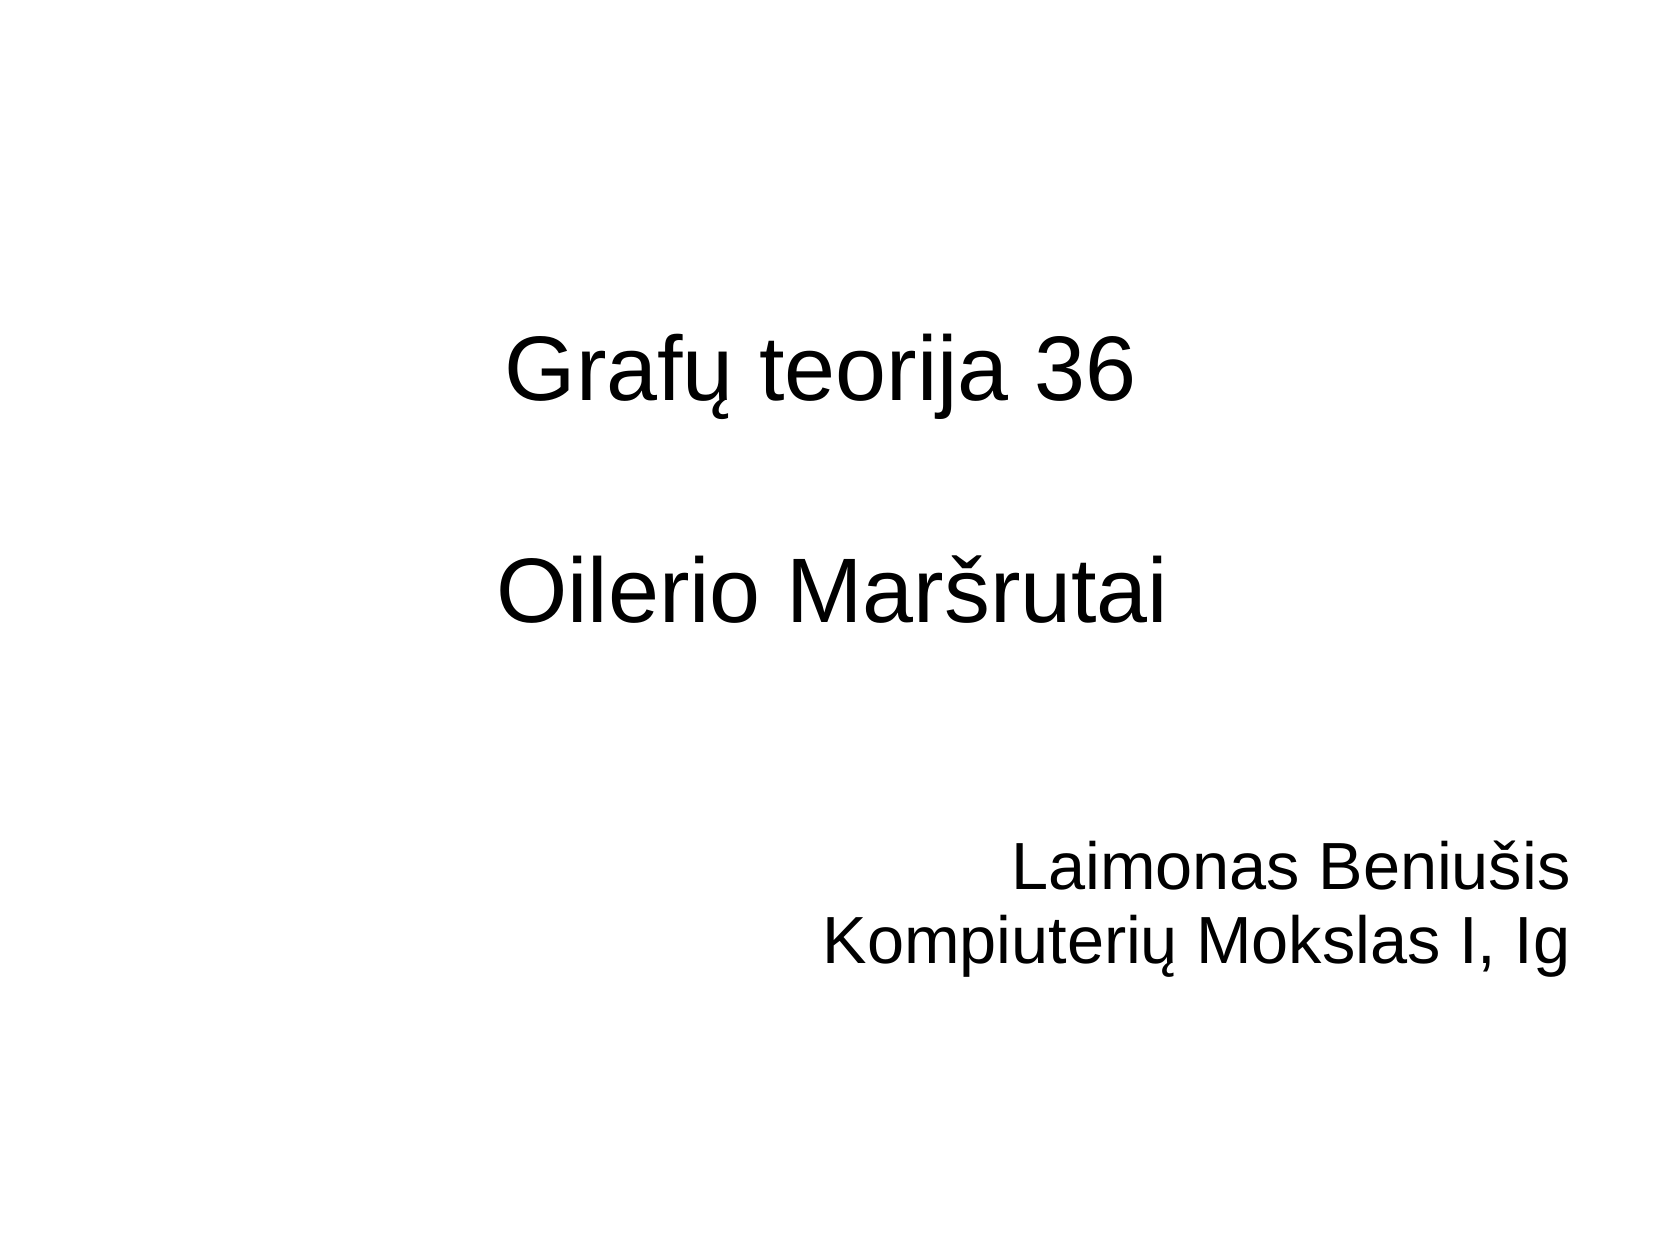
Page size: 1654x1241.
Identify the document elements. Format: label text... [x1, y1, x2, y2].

subtitle Laimonas Beniušis Kompiuterių Mokslas I, Ig [82, 797, 1571, 1010]
title Oilerio Maršrutai [88, 472, 1577, 709]
title Grafų teorija 36 [76, 265, 1565, 473]
